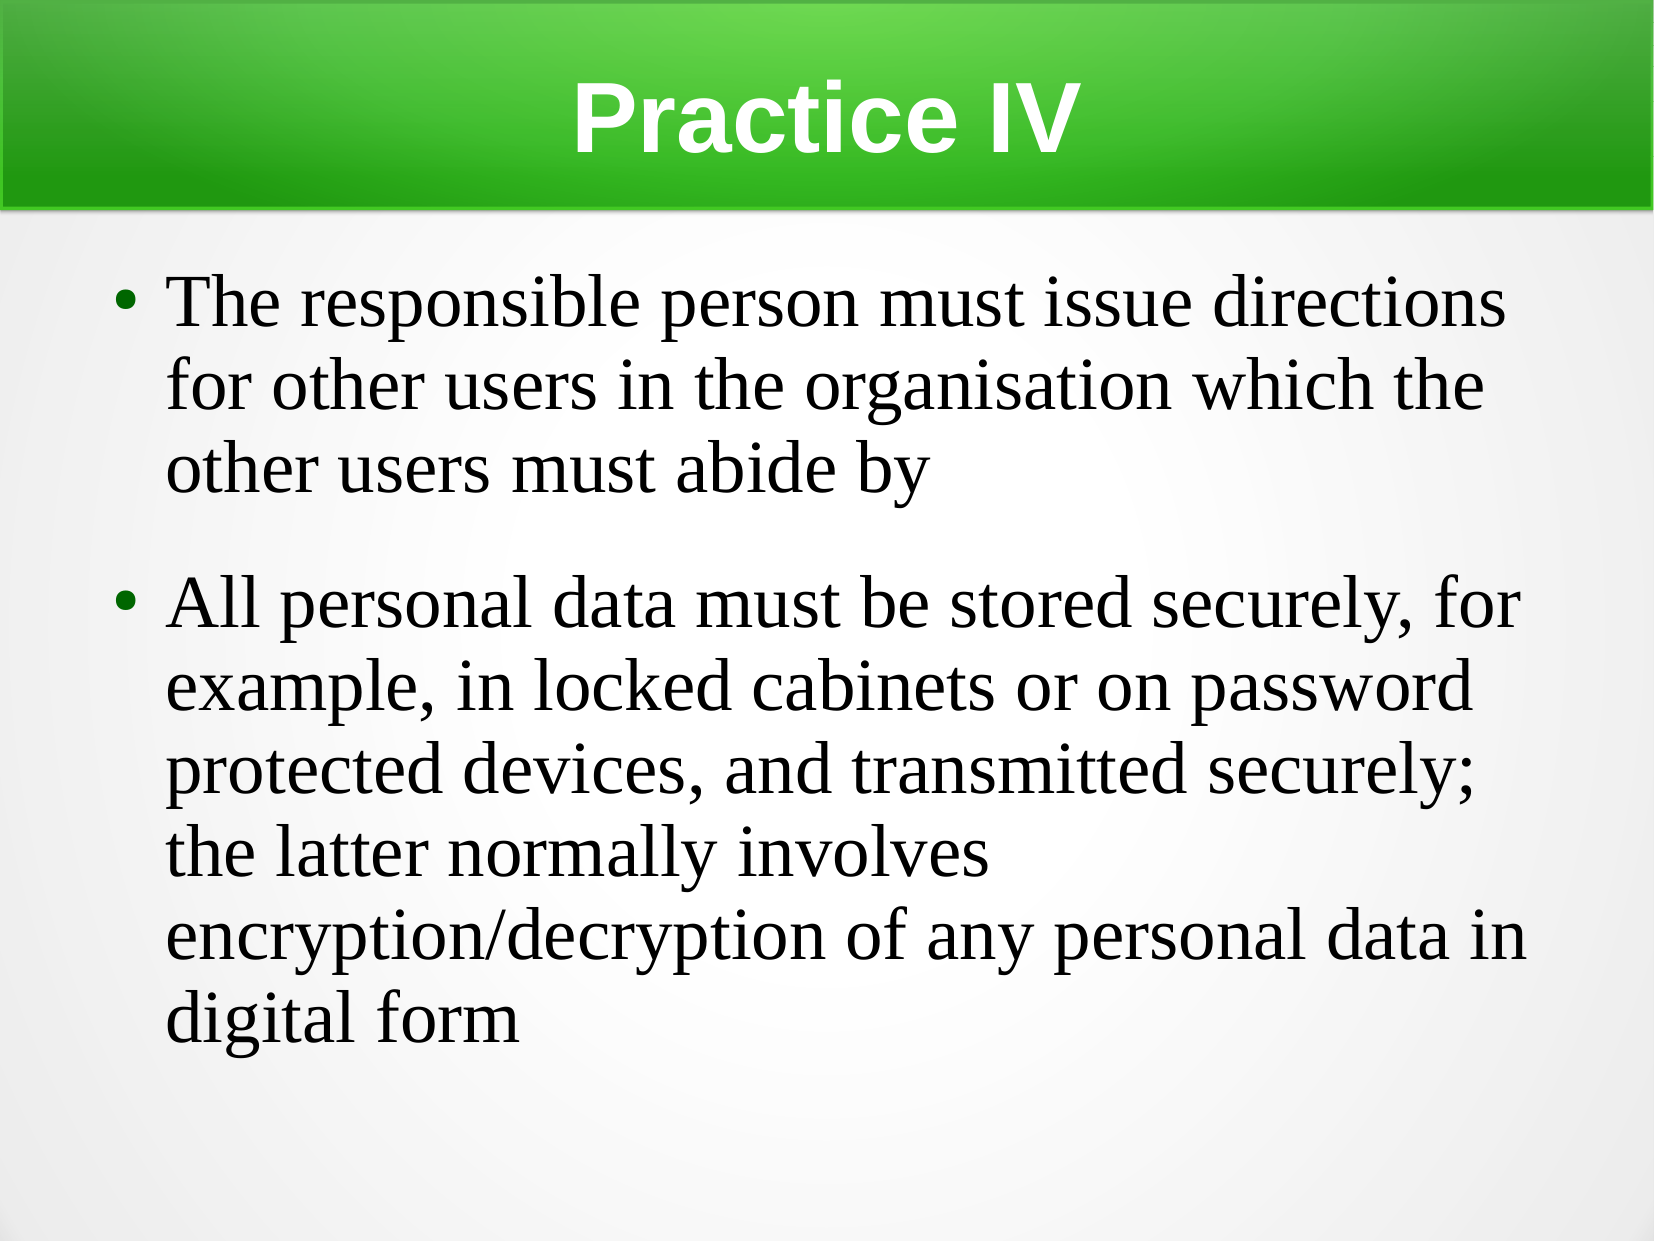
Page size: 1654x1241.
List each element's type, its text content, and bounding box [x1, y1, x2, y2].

list The responsible person must issue directions for other users in the organisation which the other users must abide by All personal data must be stored securely, for example, in locked cabinets or on password protected devices, and transmitted securely; the latter normally involves encryption/decryption of any personal data in digital form [94, 259, 1583, 1170]
title Practice IV [82, 46, 1571, 190]
